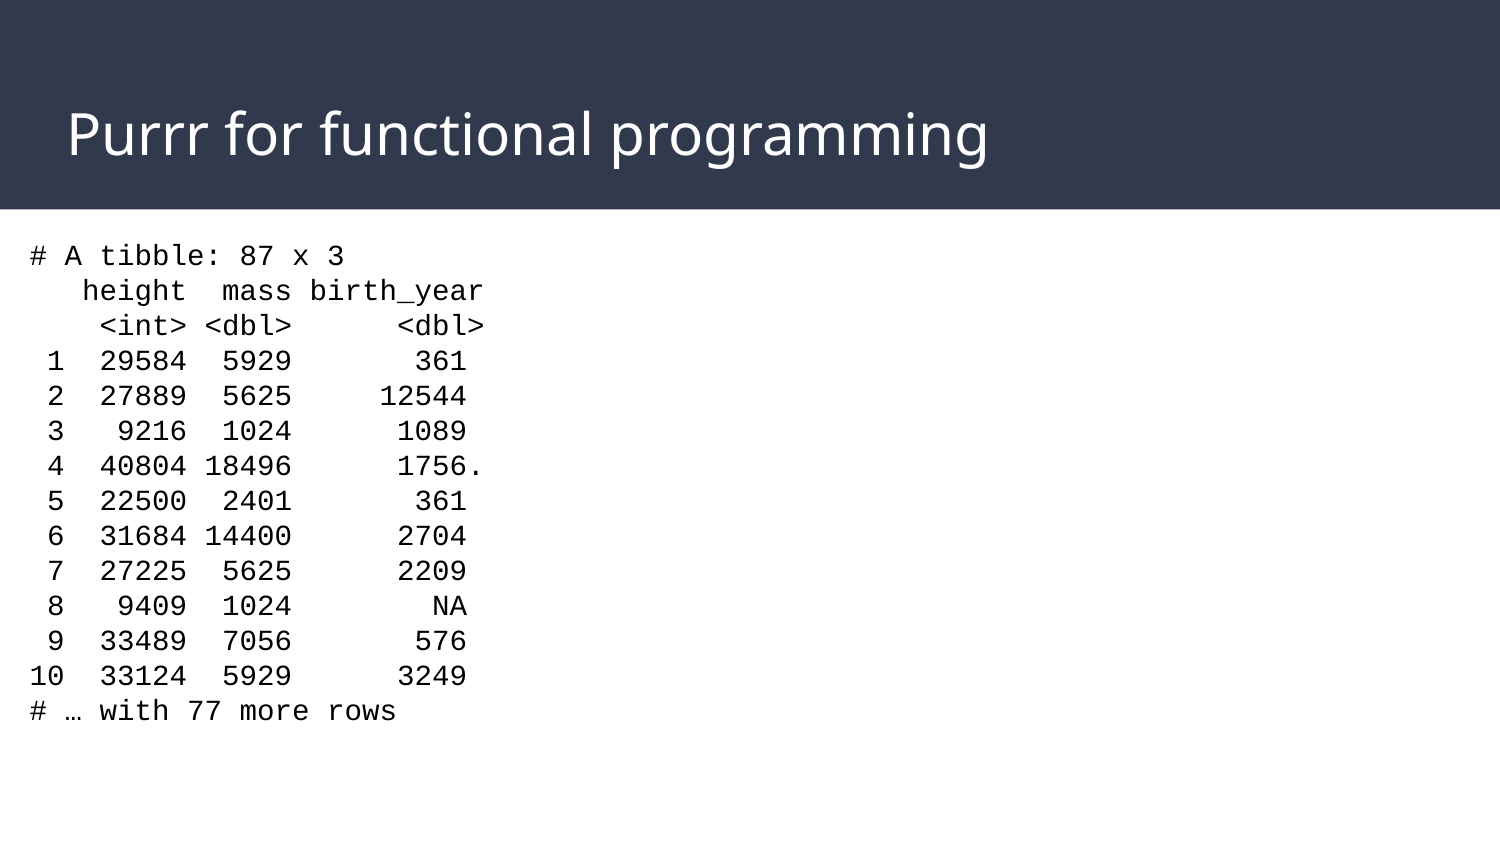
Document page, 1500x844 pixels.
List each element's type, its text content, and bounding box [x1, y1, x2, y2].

title Purrr for functional programming [51, 82, 1449, 185]
text_box # A tibble: 87 x 3 height mass birth_year <int> <dbl> <dbl> 1 29584 5929 361 2 27889 5625 12544 3 9216 1024 1089 4 40804 18496 1756. 5 22500 2401 361 6 31684 14400 2704 7 27225 5625 2209 8 9409 1024 NA 9 33489 7056 576 10 33124 5929 3249 # … with 77 more rows [14, 221, 1480, 826]
